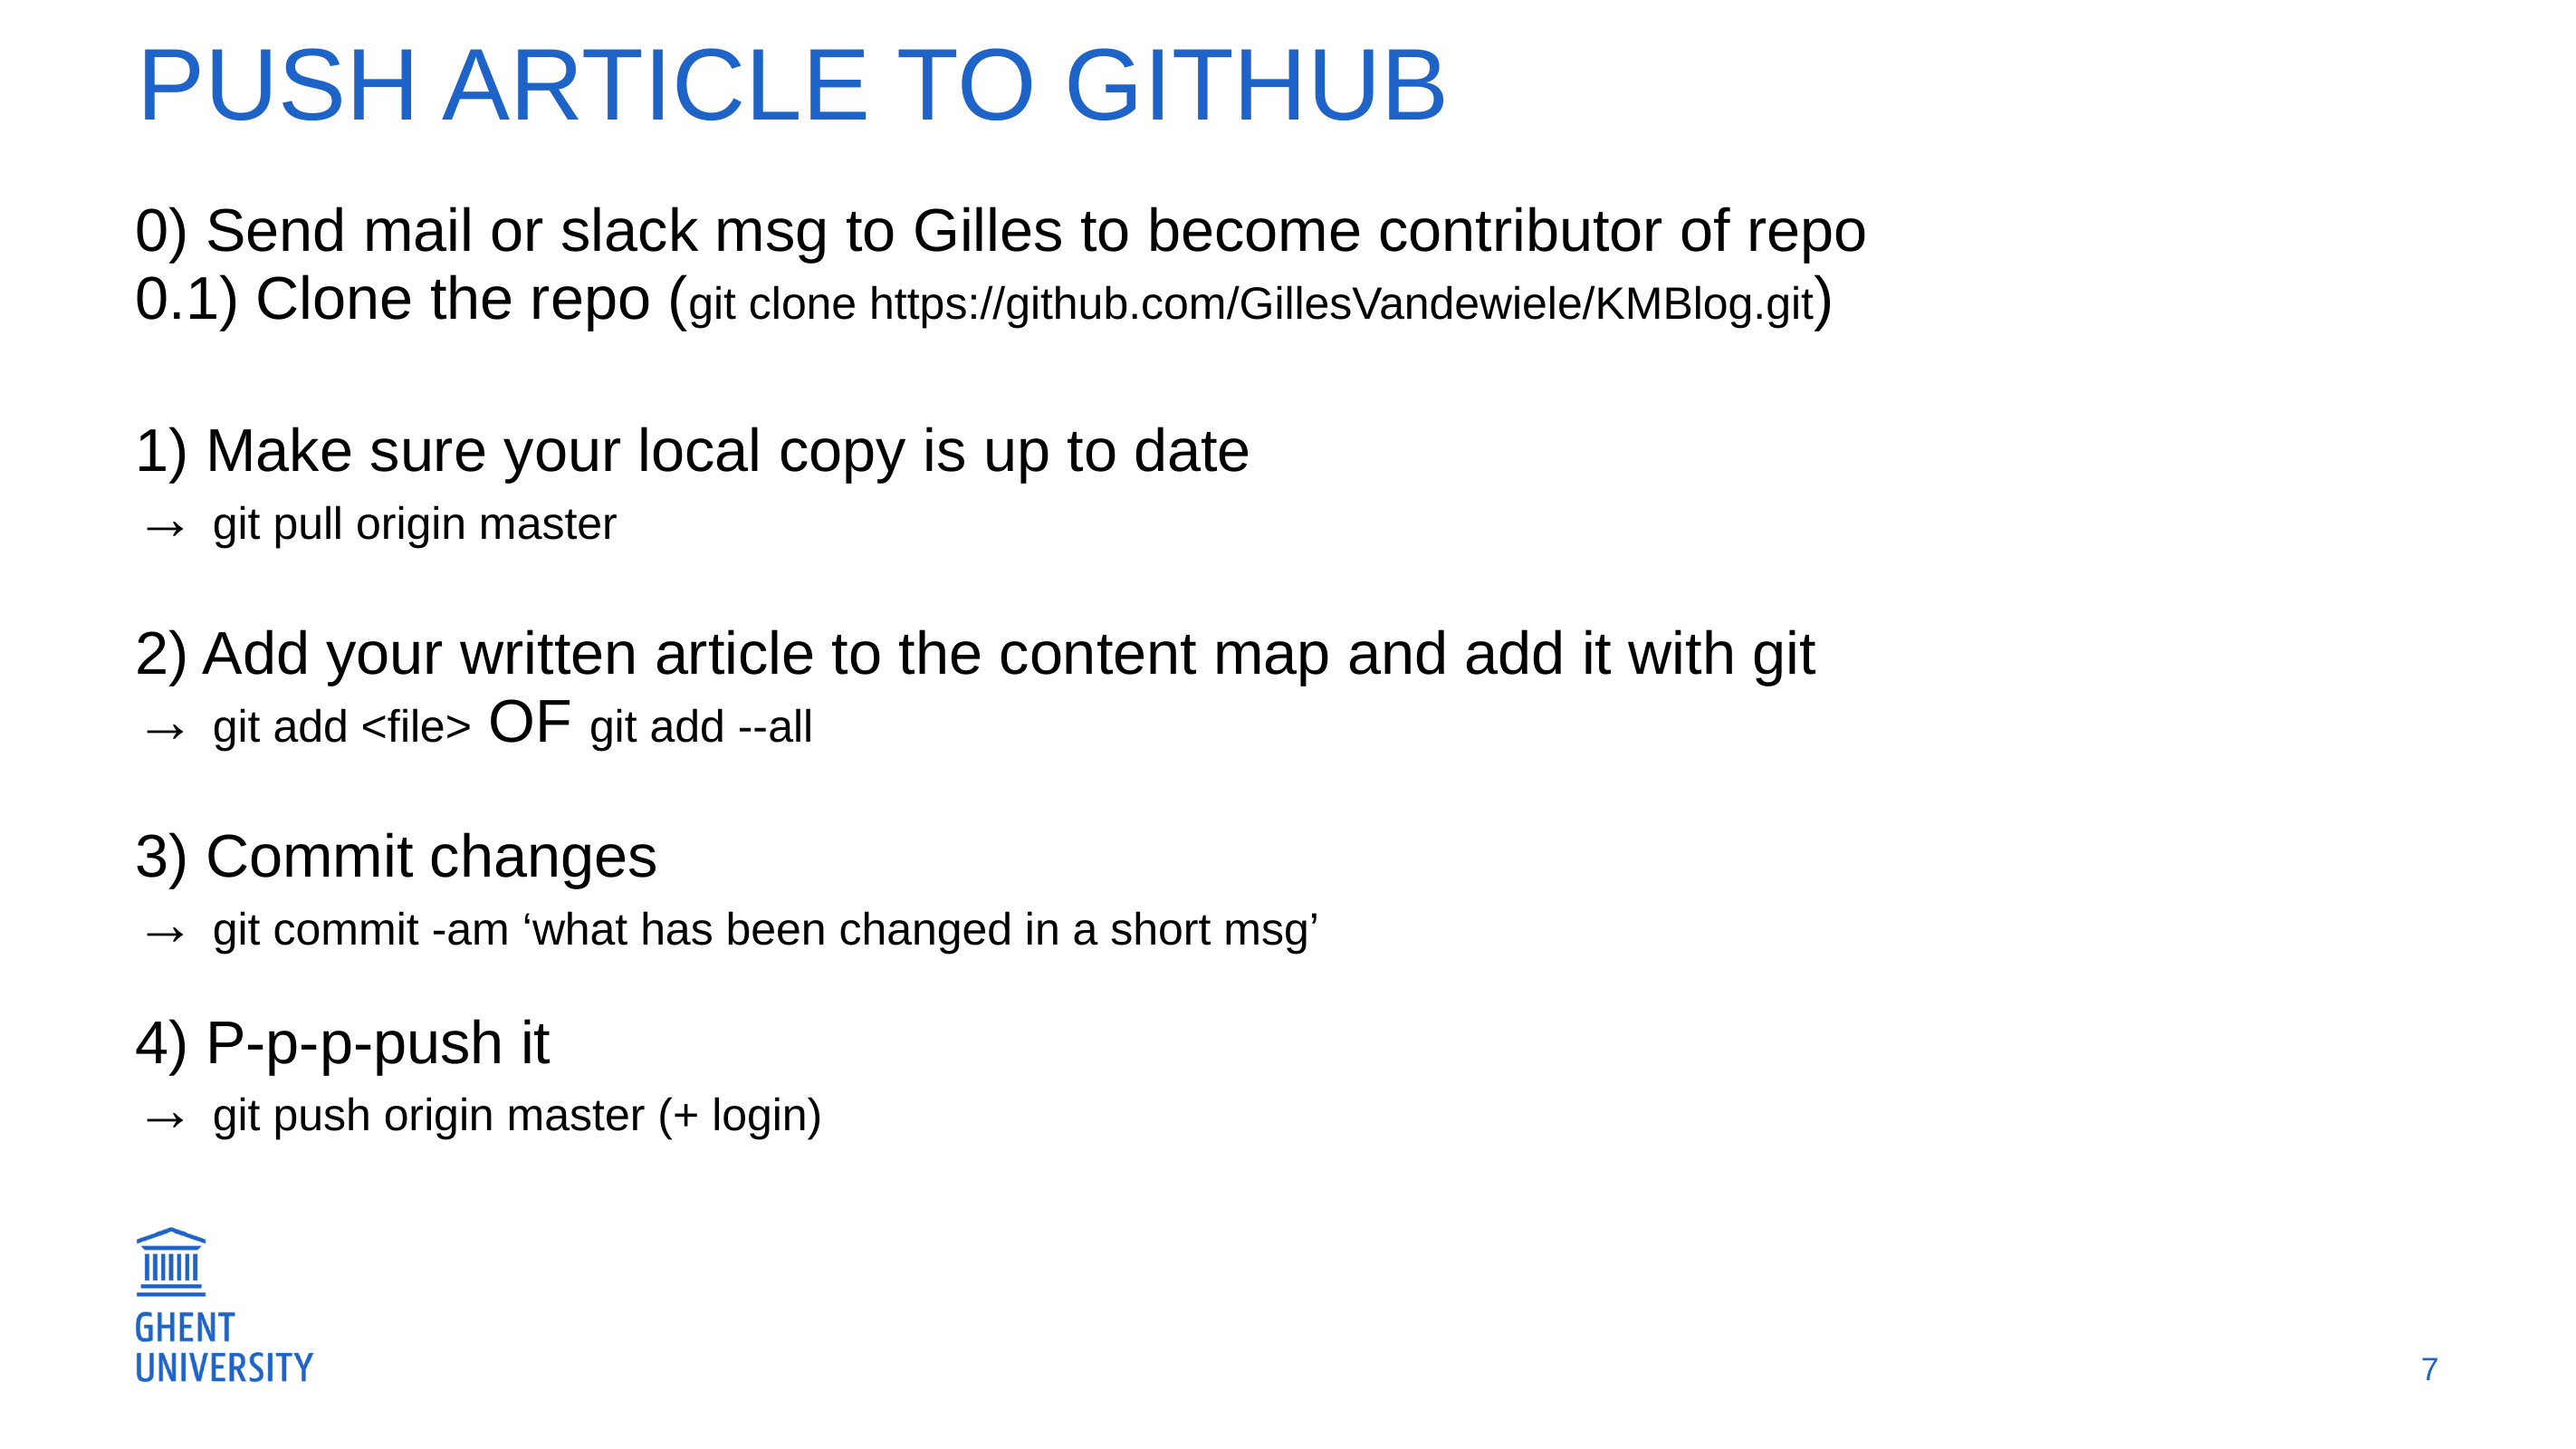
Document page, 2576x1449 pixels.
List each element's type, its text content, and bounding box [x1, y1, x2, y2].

picture [68, 1175, 411, 1449]
title PUSH ARTICLE TO GITHUB [123, 20, 2456, 149]
slide_number <number> [2315, 1329, 2453, 1407]
text_box 0) Send mail or slack msg to Gilles to become contributor of repo 0.1) Clone the repo (git clone https://github.com/GillesVandewiele/KMBlog.git) 1) Make sure your local copy is up to date → git pull origin master 2) Add your written article to the content map and add it with git → git add <file> OF git add --all 3) Commit changes → git commit -am ‘what has been changed in a short msg’ 4) P-p-p-push it → git push origin master (+ login) [122, 190, 2500, 1183]
